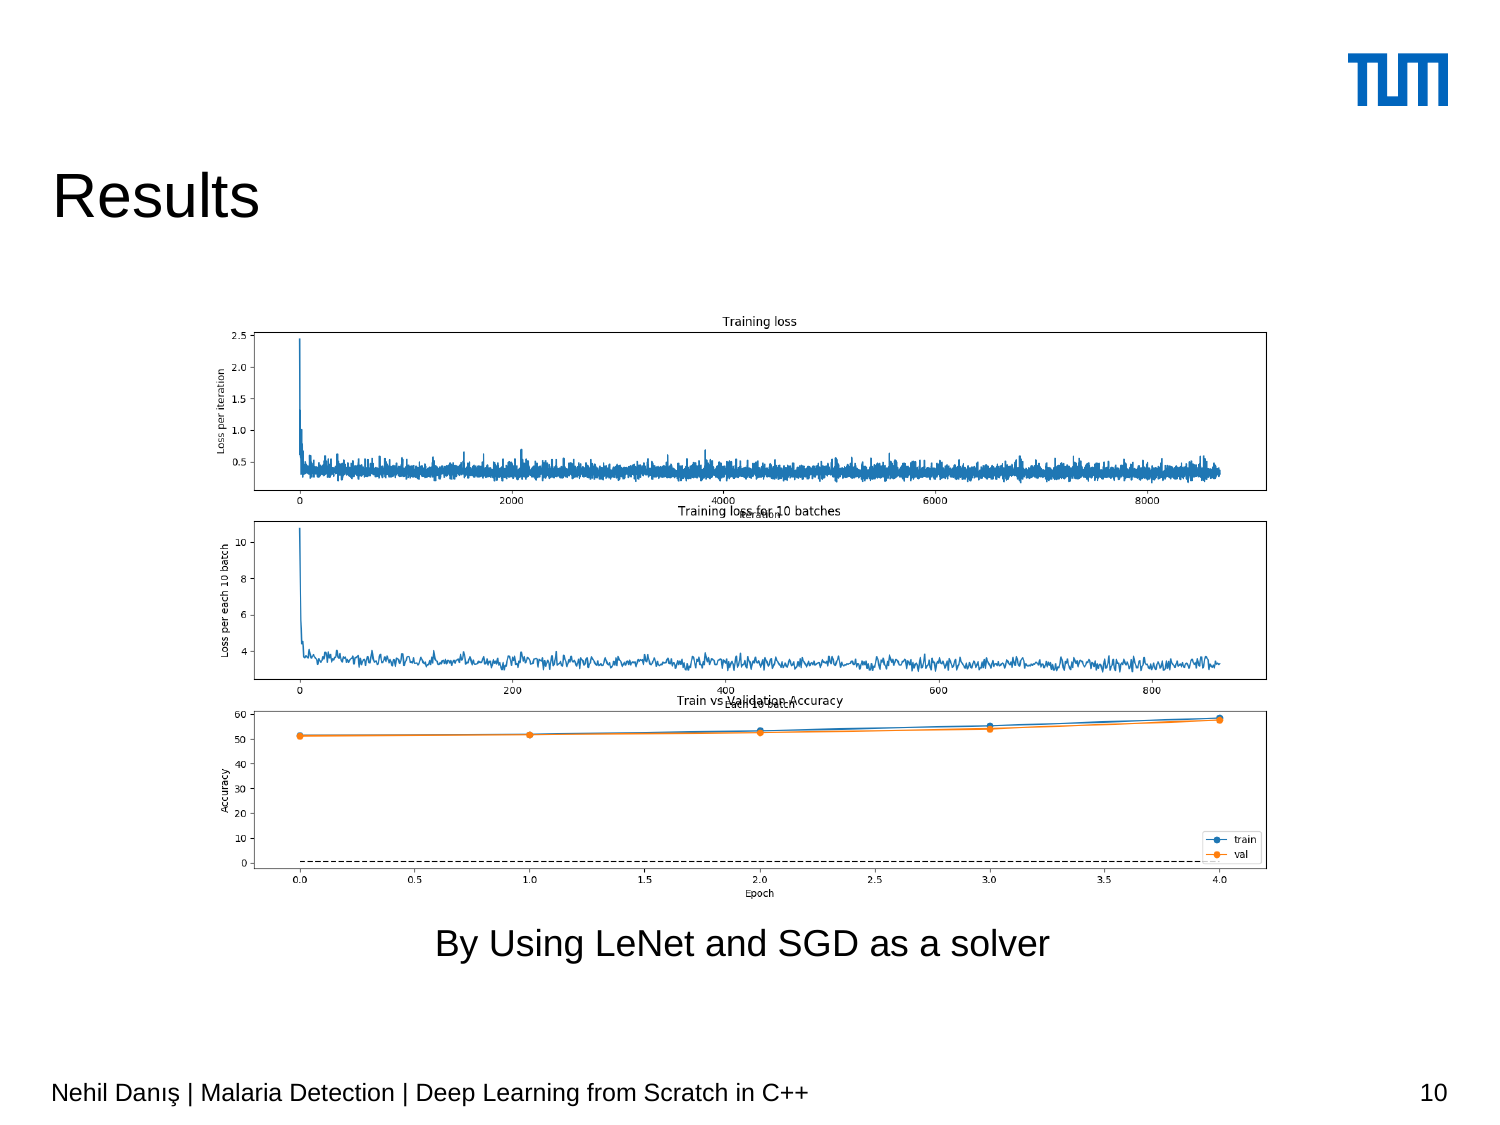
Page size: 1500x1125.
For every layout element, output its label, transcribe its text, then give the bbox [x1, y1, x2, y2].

title Results [52, 163, 1449, 231]
text_box By Using LeNet and SGD as a solver [270, 915, 1231, 972]
picture [90, 248, 1396, 946]
footer Nehil Danış | Malaria Detection | Deep Learning from Scratch in C++ [51, 1061, 1112, 1122]
slide_number <number> [1112, 1061, 1448, 1122]
